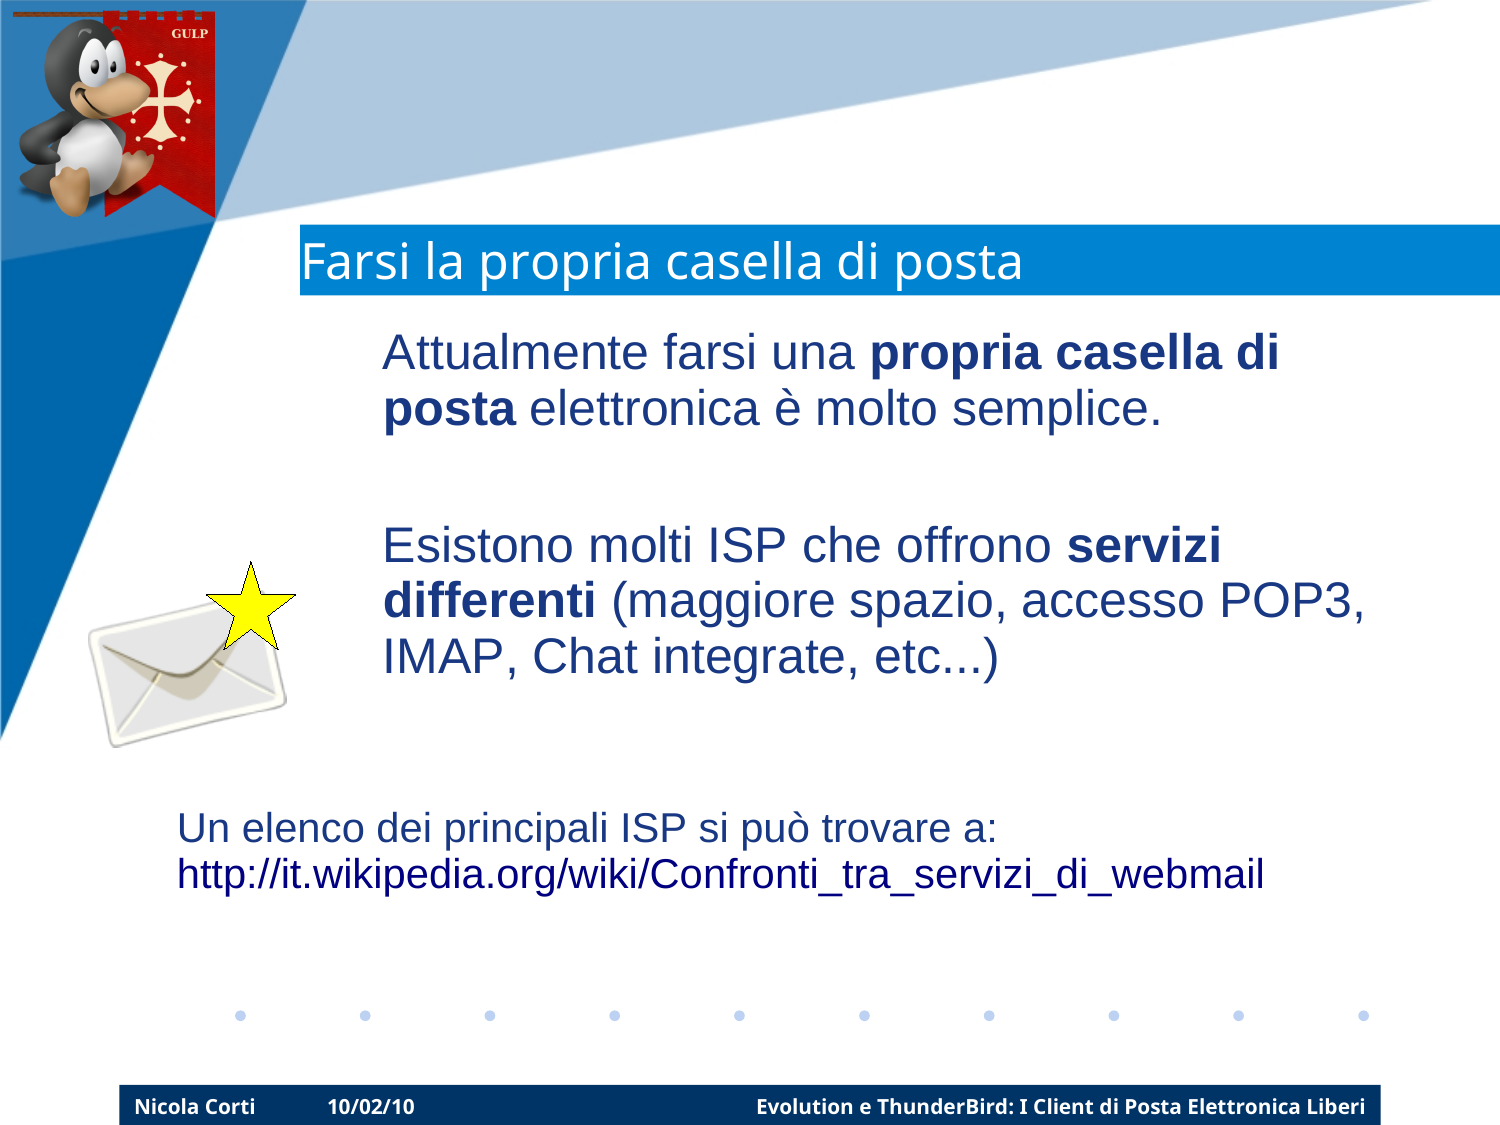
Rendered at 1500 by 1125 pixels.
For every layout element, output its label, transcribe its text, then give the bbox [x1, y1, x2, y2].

picture [261, 590, 287, 594]
list Attualmente farsi una propria casella di posta elettronica è molto semplice. Esistono molti ISP che offrono servizi differenti (maggiore spazio, accesso POP3, IMAP, Chat integrate, etc...) [270, 324, 1388, 797]
list Attualmente farsi una propria casella di posta elettronica è molto semplice. Esistono molti ISP che offrono servizi differenti (maggiore spazio, accesso POP3, IMAP, Chat integrate, etc...) [270, 906, 1388, 1068]
text_box Un elenco dei principali ISP si può trovare a: http://it.wikipedia.org/wiki/Confronti_tra_servizi_di_webmail [147, 797, 1388, 906]
text_box [206, 561, 296, 650]
picture [0, 0, 1500, 842]
title Farsi la propria casella di posta [300, 224, 1500, 296]
